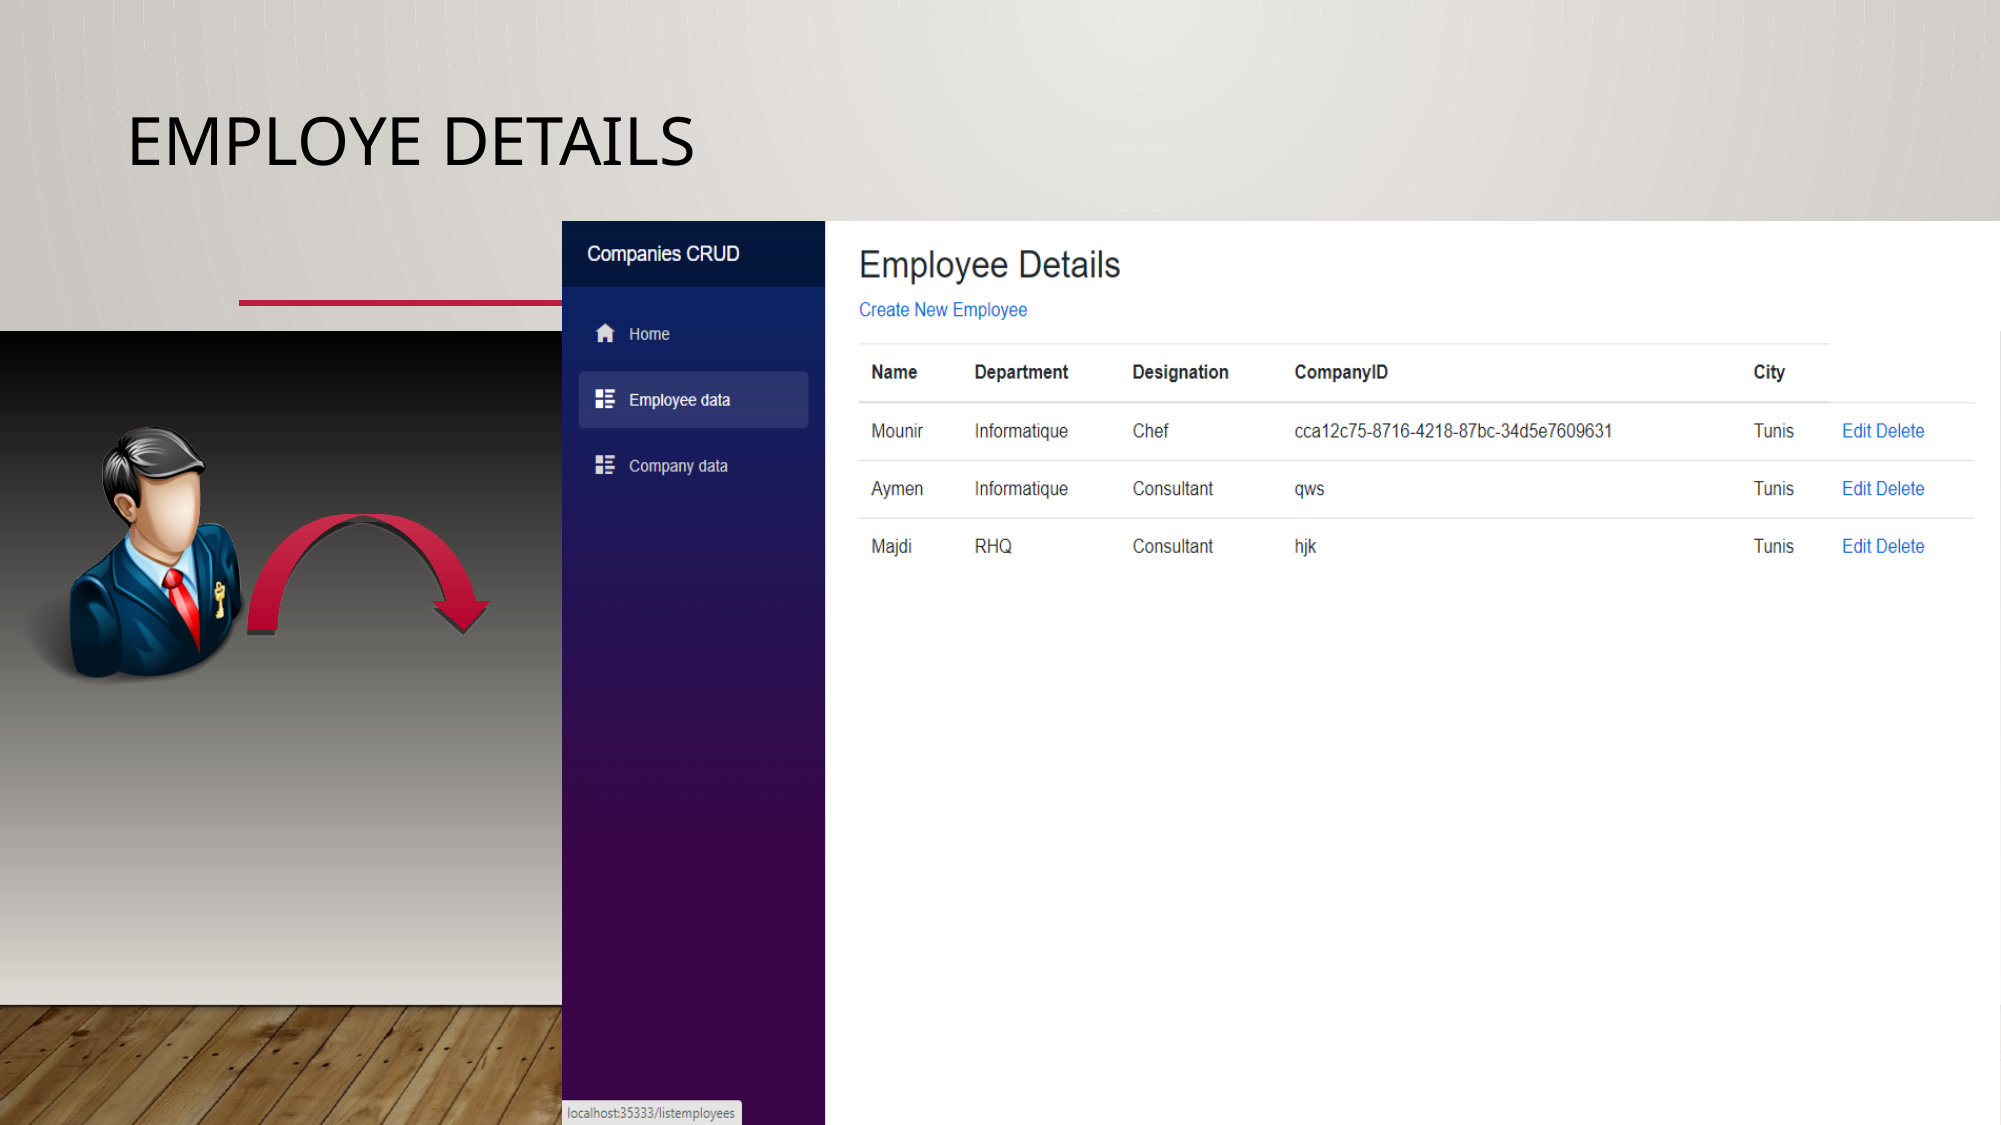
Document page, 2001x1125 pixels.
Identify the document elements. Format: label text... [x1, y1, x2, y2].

text_box [247, 514, 491, 631]
picture [562, 221, 2000, 1125]
title Employe Details [111, 99, 1674, 268]
picture [0, 423, 265, 689]
